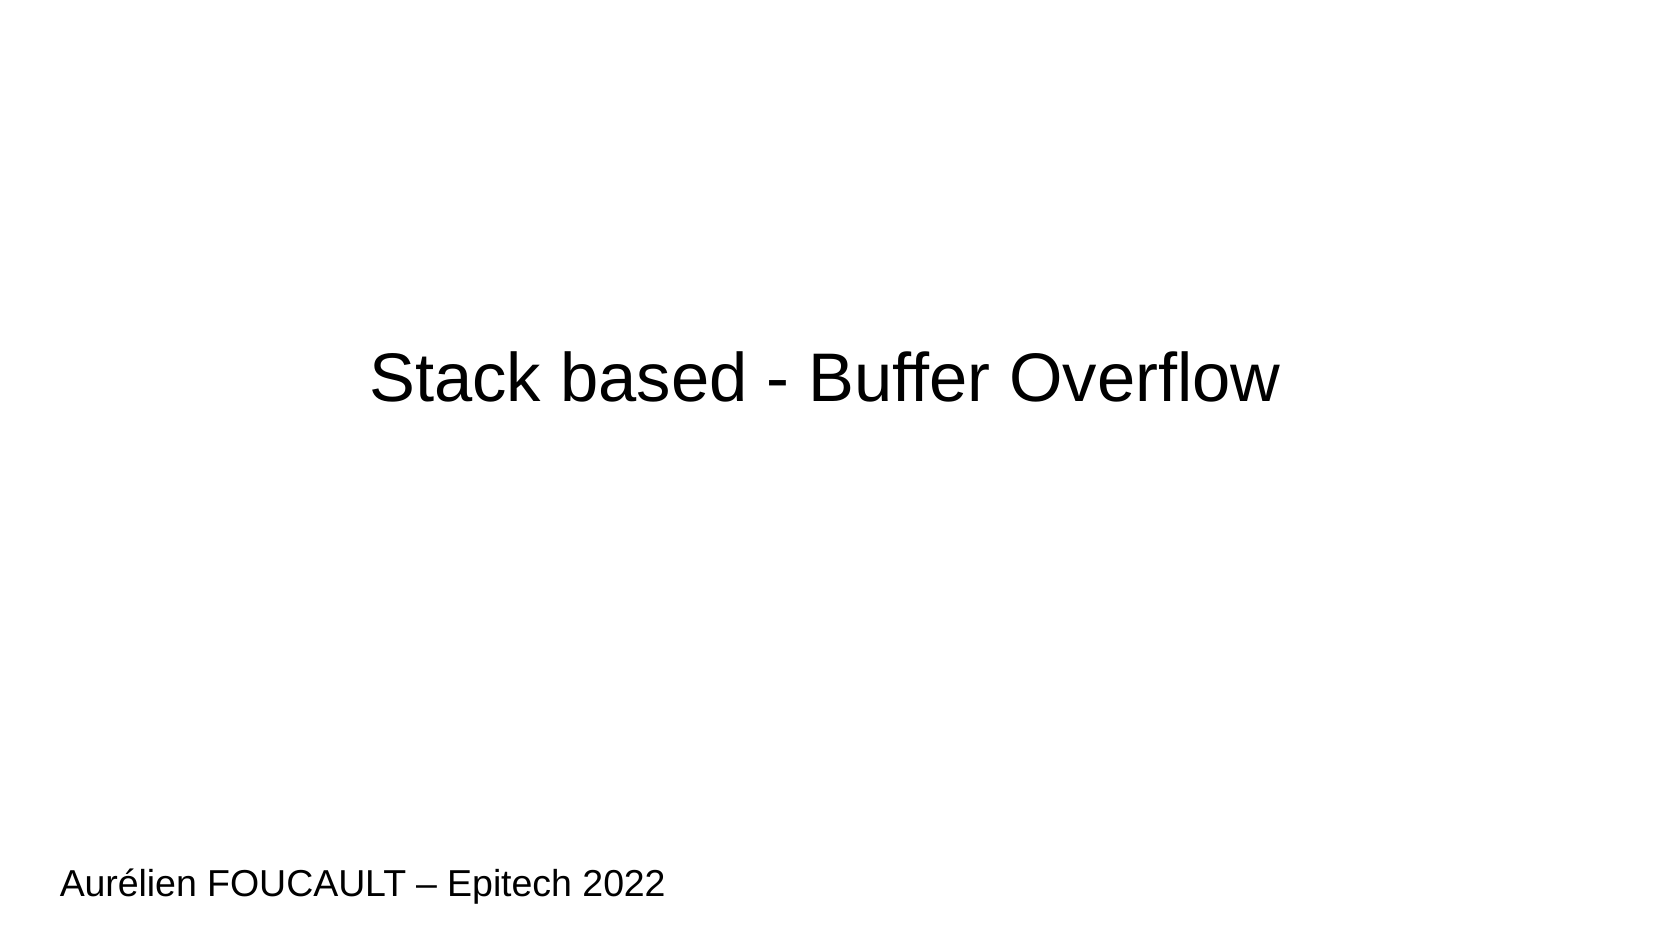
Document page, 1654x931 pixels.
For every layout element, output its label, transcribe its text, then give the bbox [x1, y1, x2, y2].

text_box Aurélien FOUCAULT – Epitech 2022 [45, 855, 886, 906]
title Stack based - Buffer Overflow [71, 300, 1561, 456]
